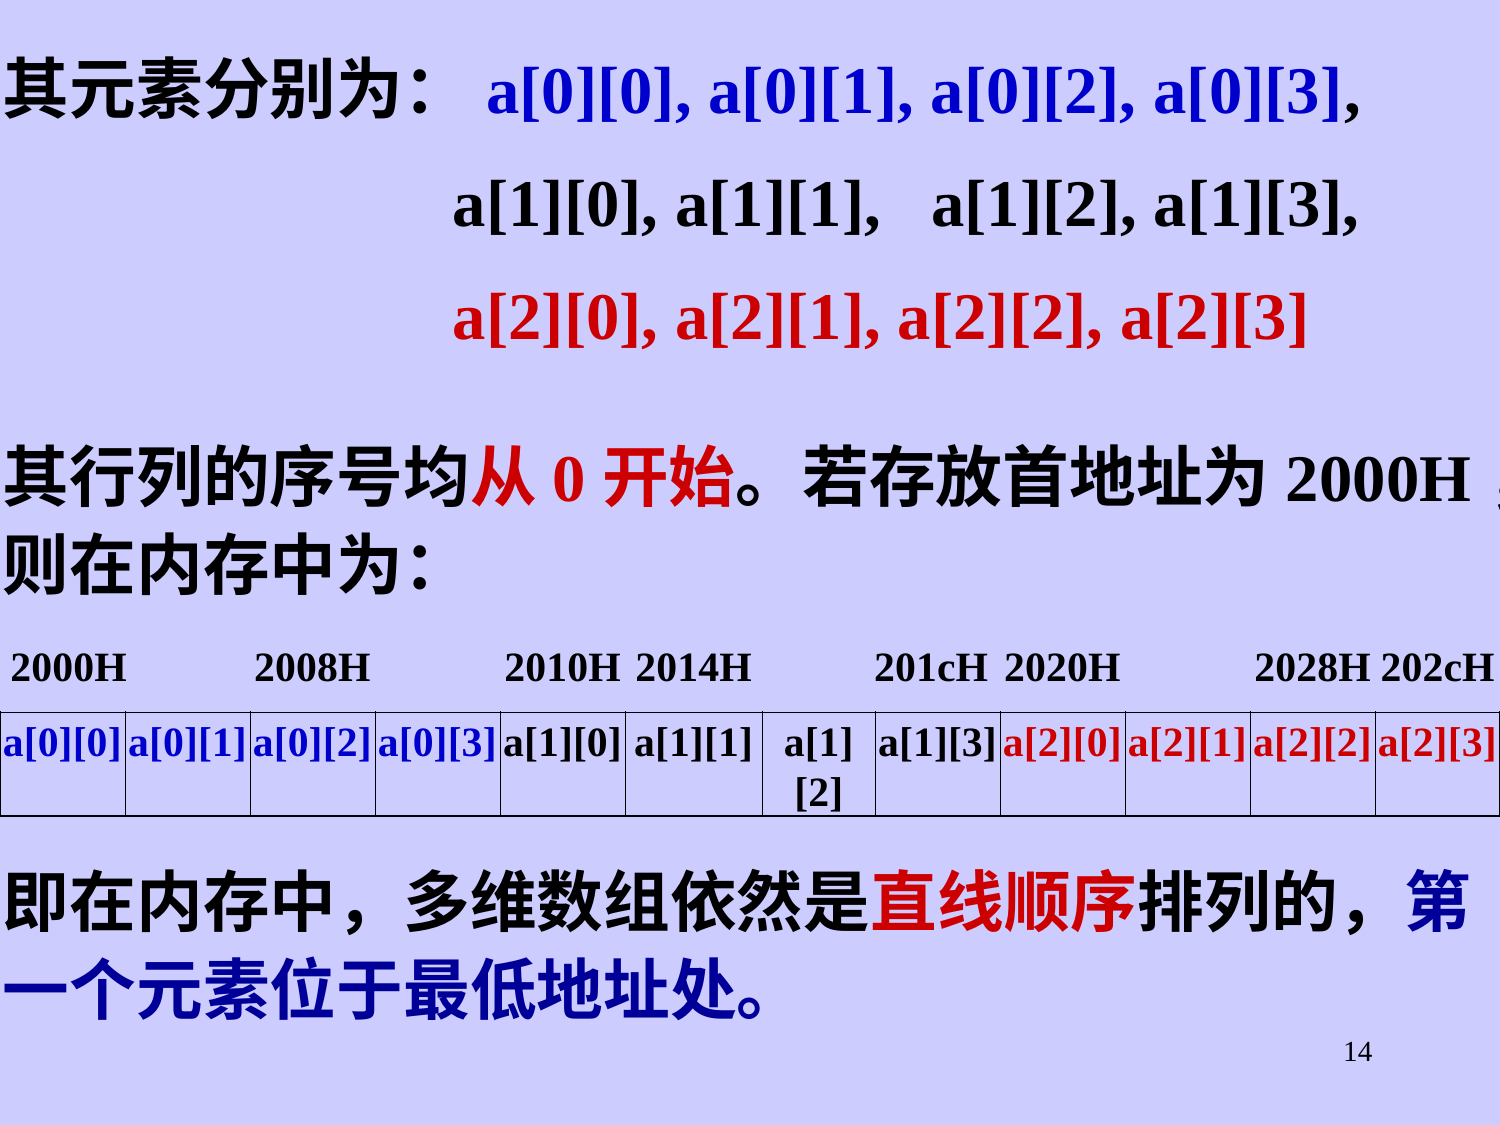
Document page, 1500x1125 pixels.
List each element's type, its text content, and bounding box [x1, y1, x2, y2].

text_box <编号> [1074, 1030, 1388, 1101]
text_box 其行列的序号均从0开始。若存放首地址为2000H，则在内存中为： [0, 424, 1500, 605]
table_header [763, 638, 863, 713]
table_header 2020H [1000, 638, 1125, 713]
table_header a[1][0] [501, 713, 625, 815]
table_header a[1][1] [626, 713, 762, 815]
table_header a[2][0] [1001, 713, 1125, 815]
table_header [137, 638, 250, 713]
text_box 其元素分别为：a[0][0], a[0][1], a[0][2], a[0][3], a[1][0], a[1][1], a[1][2], a[1][3], a[2][0], a[2][1], a[2][2], a[2][3] [0, 37, 1450, 355]
table_header a[0][1] [126, 713, 250, 815]
table_header [1125, 638, 1250, 713]
table_header 2000H [0, 638, 137, 713]
table_header a[1][3] [876, 713, 1000, 815]
table_header a[1][2] [763, 713, 875, 815]
table_header a[2][3] [1376, 713, 1499, 815]
table_header a[0][0] [1, 713, 125, 815]
table_header 2008H [250, 638, 375, 713]
table_header a[2][2] [1251, 713, 1375, 815]
table_header a[0][3] [376, 713, 500, 815]
table_header 2010H [500, 638, 625, 713]
table_header a[2][1] [1126, 713, 1250, 815]
table_header 2014H [625, 638, 763, 713]
table_header [375, 638, 500, 713]
table_header a[0][2] [251, 713, 375, 815]
table_header 2028H [1250, 638, 1375, 713]
text_box 即在内存中，多维数组依然是直线顺序排列的，第一个元素位于最低地址处。 [0, 849, 1500, 1030]
table_header 201cH [863, 638, 1000, 713]
table_header 202cH [1375, 638, 1500, 713]
